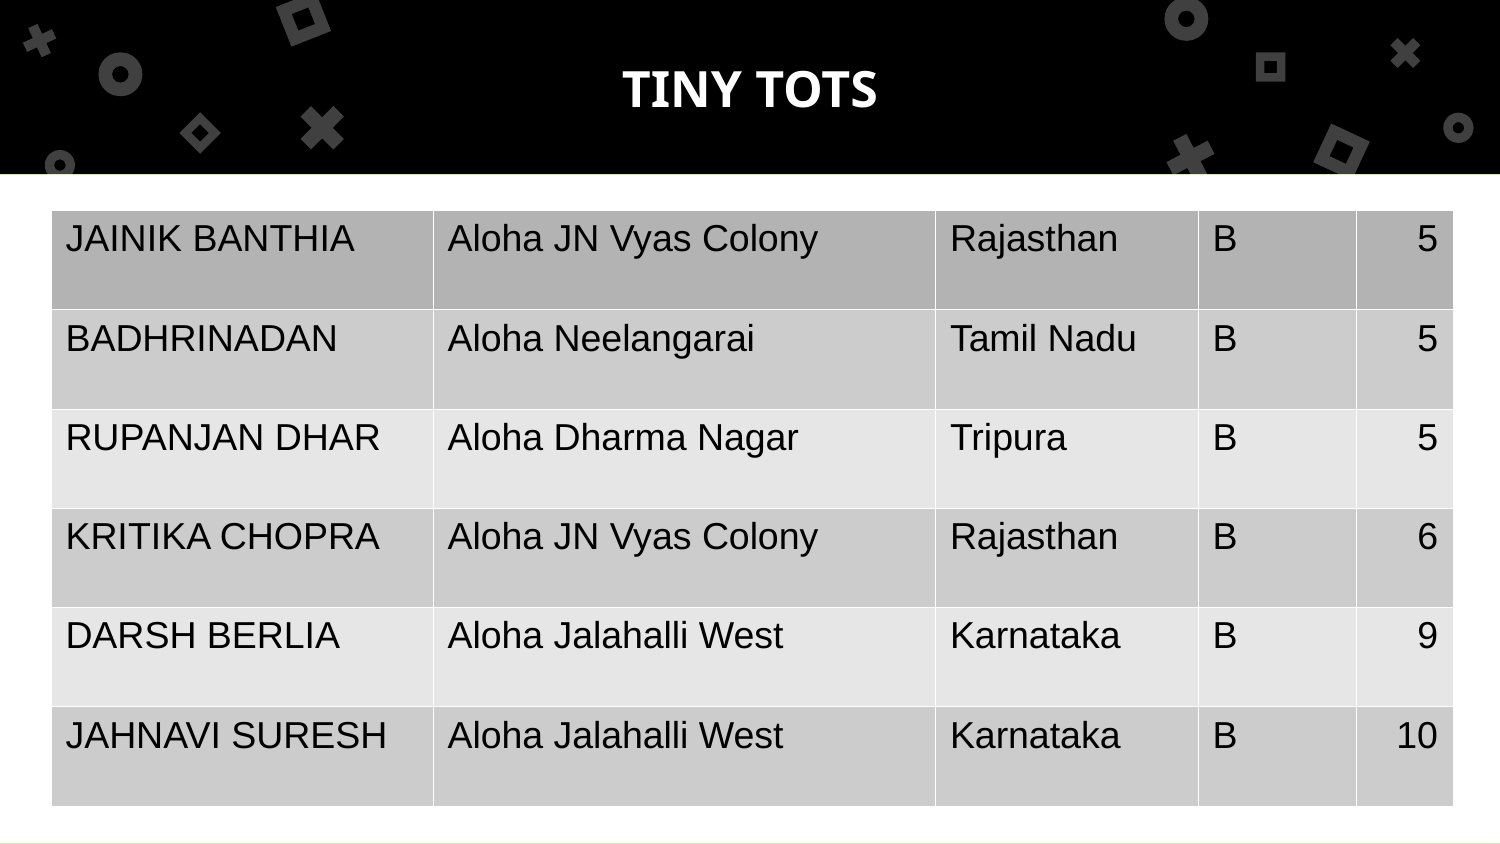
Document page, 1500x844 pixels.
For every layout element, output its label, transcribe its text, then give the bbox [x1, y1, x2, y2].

table_cell BADHRINADAN [52, 310, 433, 409]
table_cell 5 [1357, 410, 1453, 508]
table_cell B [1199, 310, 1356, 409]
text_box TINY TOTS [75, 0, 1425, 175]
table_header 5 [1357, 211, 1453, 309]
table_cell KRITIKA CHOPRA [52, 509, 433, 607]
table_cell 9 [1357, 608, 1453, 706]
table_cell B [1199, 707, 1356, 806]
table_cell JAHNAVI SURESH [52, 707, 433, 806]
table_cell 10 [1357, 707, 1453, 806]
table_cell Tripura [936, 410, 1198, 508]
table_cell 6 [1357, 509, 1453, 607]
table_cell Tamil Nadu [936, 310, 1198, 409]
table_cell RUPANJAN DHAR [52, 410, 433, 508]
table_cell Karnataka [936, 608, 1198, 706]
table_cell Aloha Neelangarai [434, 310, 935, 409]
table_cell Karnataka [936, 707, 1198, 806]
table_cell Aloha JN Vyas Colony [434, 509, 935, 607]
table_cell B [1199, 608, 1356, 706]
table_cell Rajasthan [936, 509, 1198, 607]
table_header Rajasthan [936, 211, 1198, 309]
table_cell Aloha Jalahalli West [434, 608, 935, 706]
table_header Aloha JN Vyas Colony [434, 211, 935, 309]
table_cell Aloha Jalahalli West [434, 707, 935, 806]
table_cell B [1199, 410, 1356, 508]
table_header JAINIK BANTHIA [52, 211, 433, 309]
table_header B [1199, 211, 1356, 309]
table_cell DARSH BERLIA [52, 608, 433, 706]
table_cell 5 [1357, 310, 1453, 409]
table_cell B [1199, 509, 1356, 607]
table_cell Aloha Dharma Nagar [434, 410, 935, 508]
